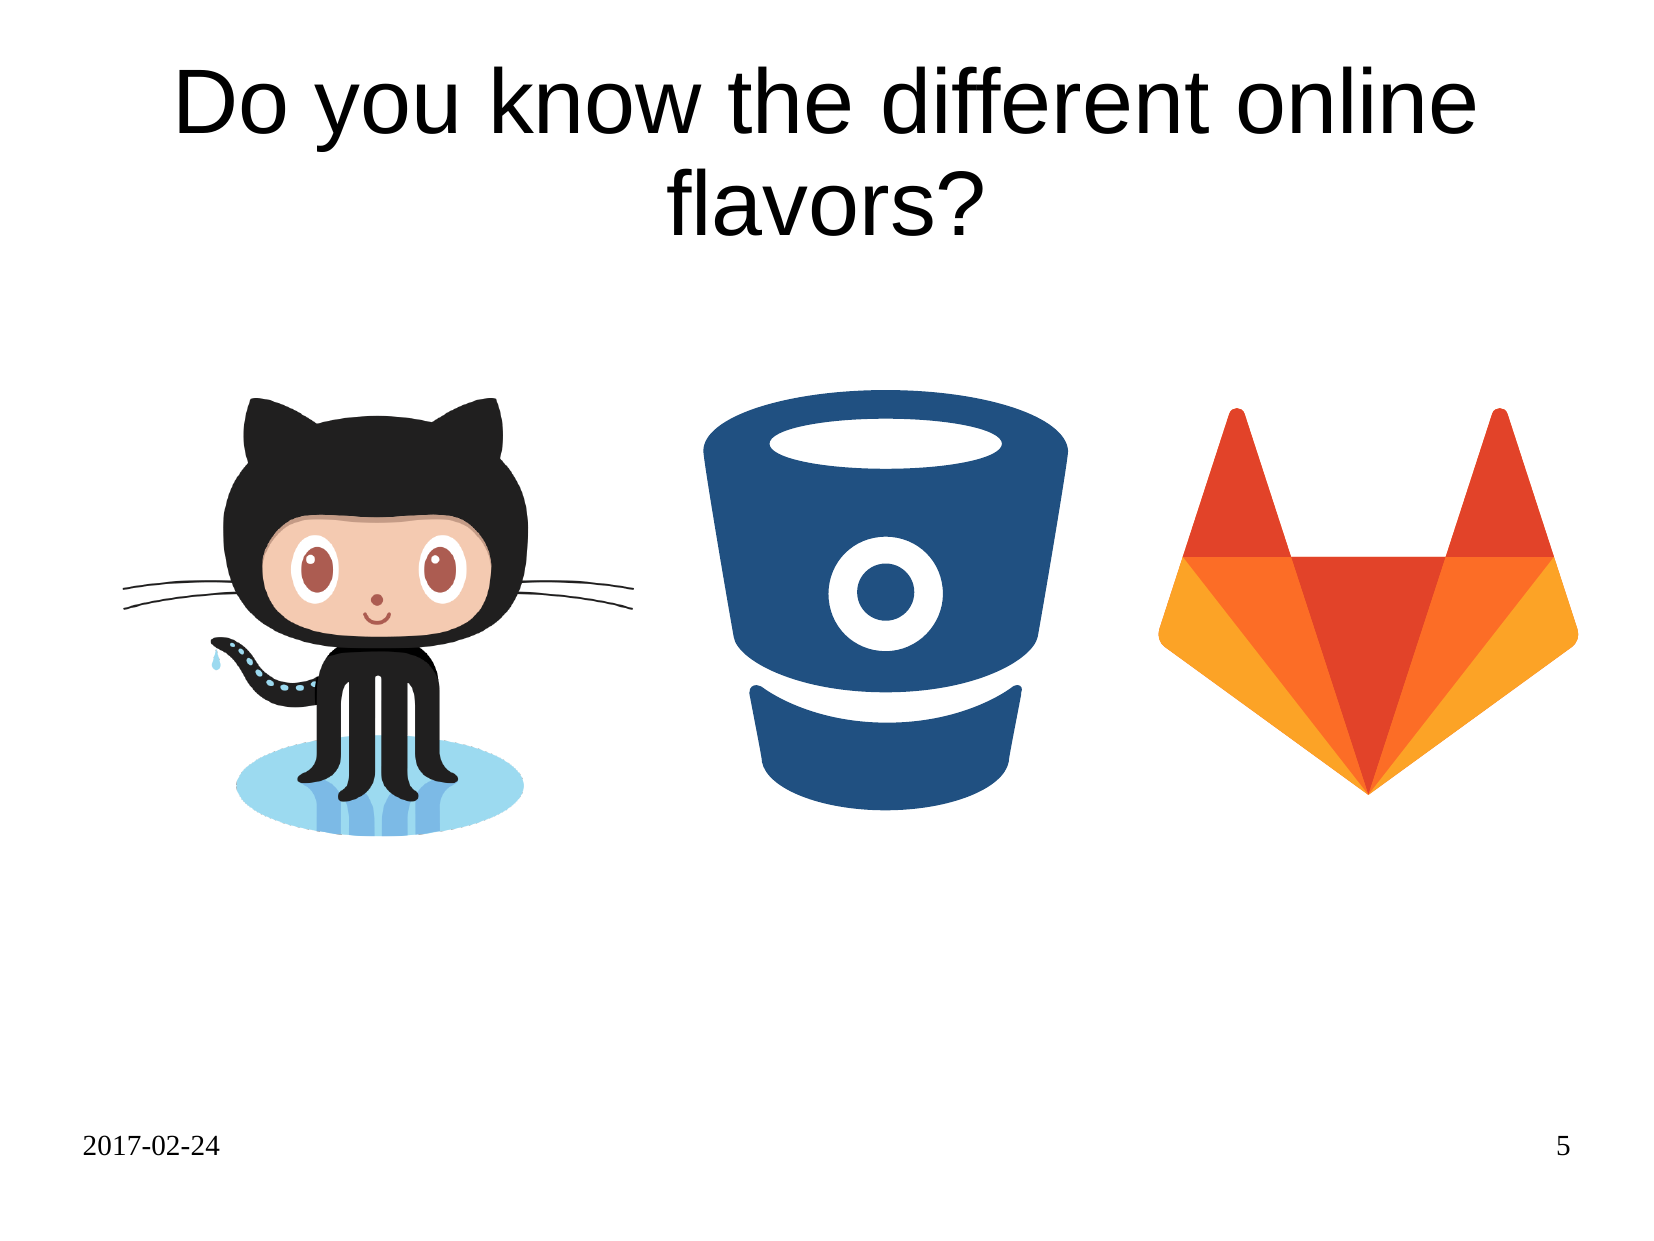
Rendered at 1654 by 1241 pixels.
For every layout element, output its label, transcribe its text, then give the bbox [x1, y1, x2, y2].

picture [703, 390, 1069, 811]
title Do you know the different online flavors? [82, 49, 1571, 257]
picture [1155, 390, 1582, 817]
picture [105, 389, 652, 845]
